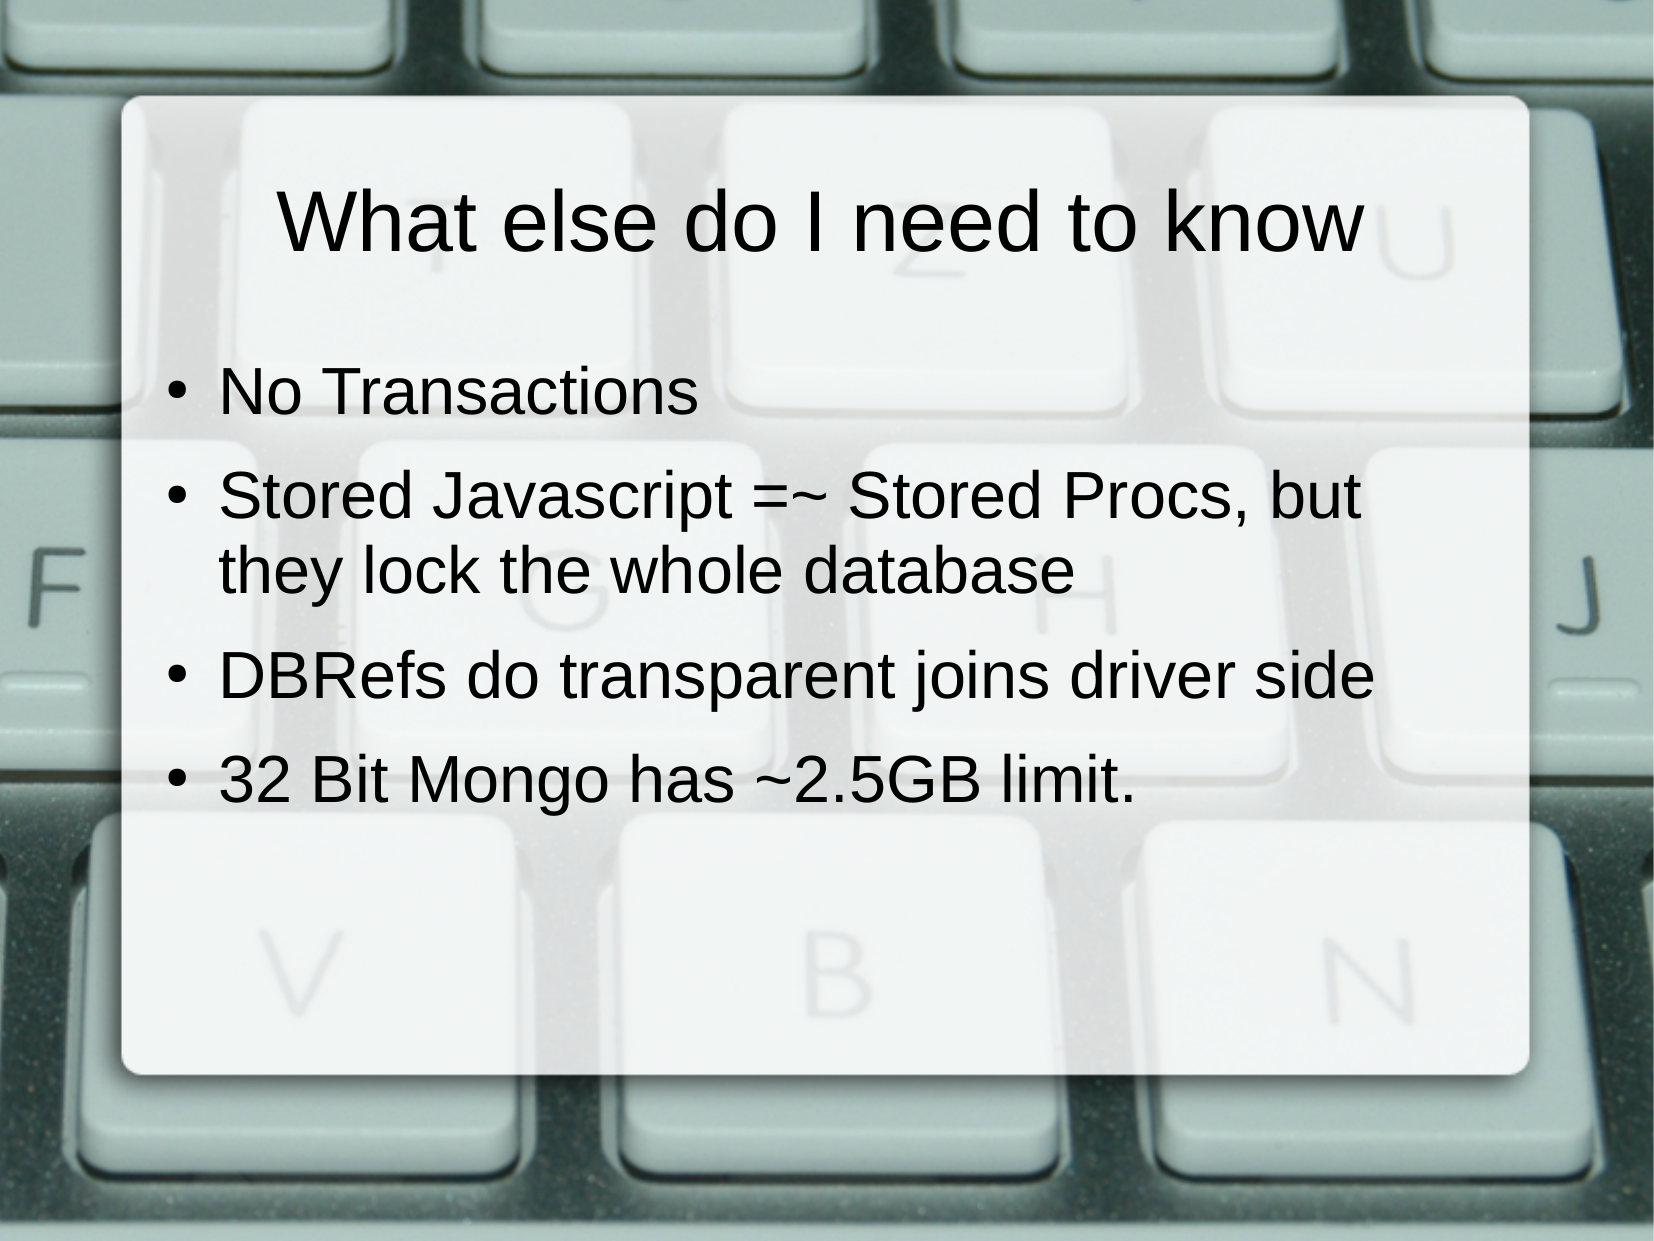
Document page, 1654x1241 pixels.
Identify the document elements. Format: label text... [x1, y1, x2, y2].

picture [0, 0, 1654, 1241]
list No Transactions Stored Javascript =~ Stored Procs, but they lock the whole database DBRefs do transparent joins driver side 32 Bit Mongo has ~2.5GB limit. [147, 354, 1506, 1173]
title What else do I need to know [135, 117, 1506, 325]
